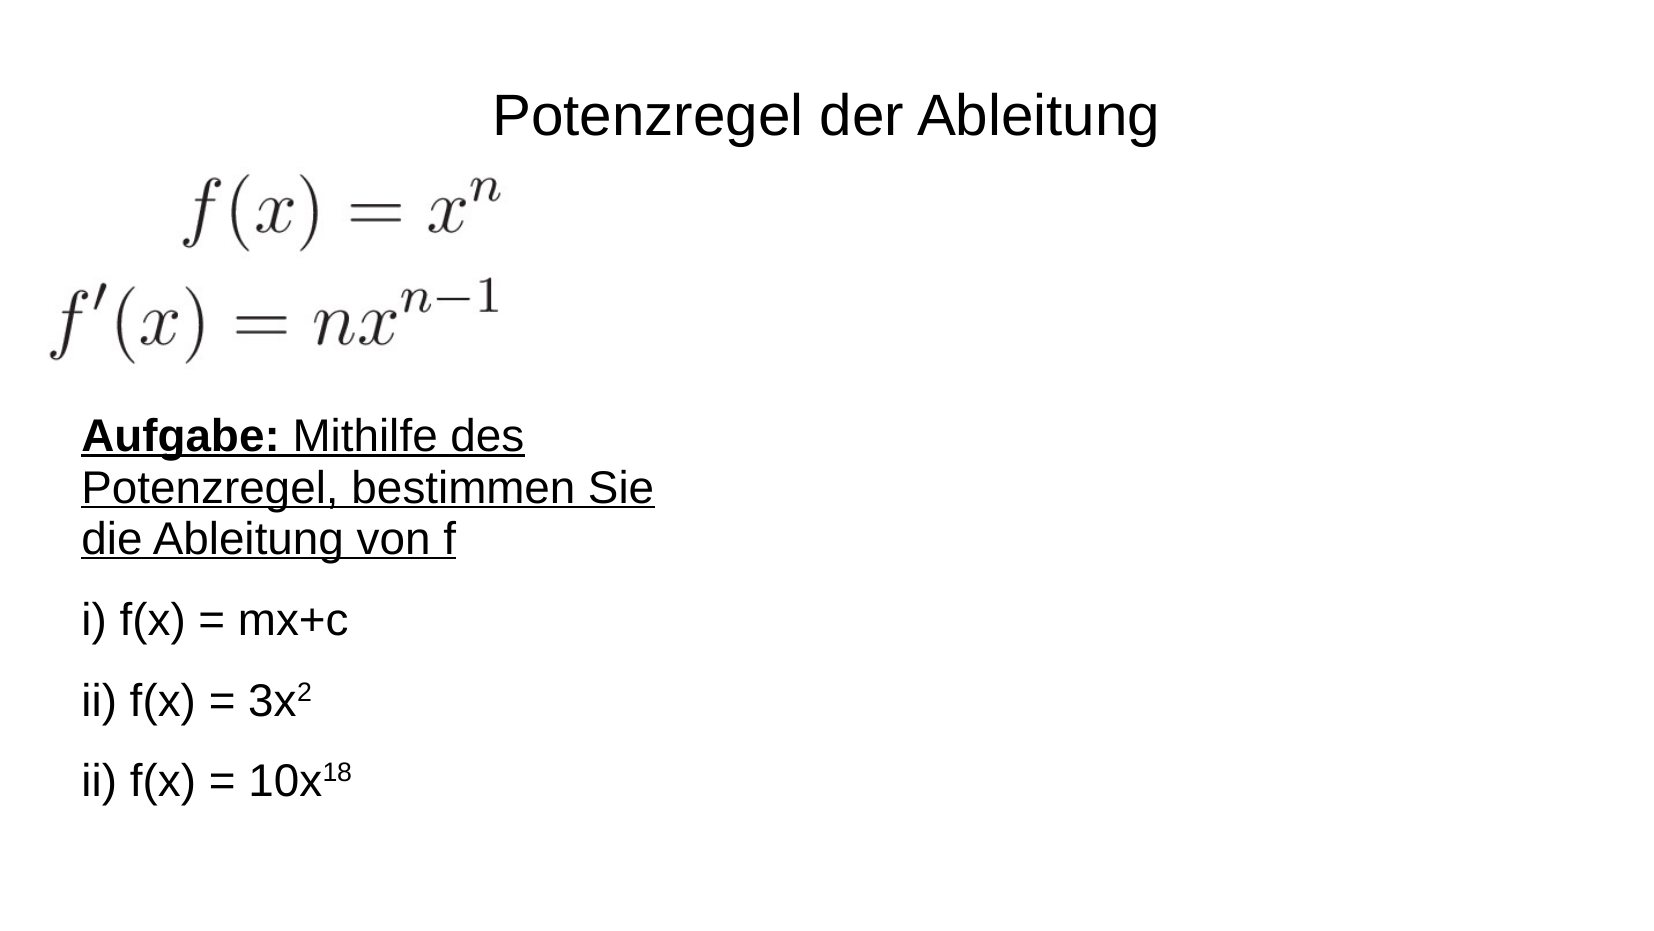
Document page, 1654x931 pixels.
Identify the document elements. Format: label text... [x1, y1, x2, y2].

list Aufgabe: Mithilfe des Potenzregel, bestimmen Sie die Ableitung von f i) f(x) = mx+c ii) f(x) = 3x2 ii) f(x) = 10x18 [10, 410, 699, 862]
picture [37, 166, 512, 372]
title Potenzregel der Ableitung [82, 37, 1571, 193]
